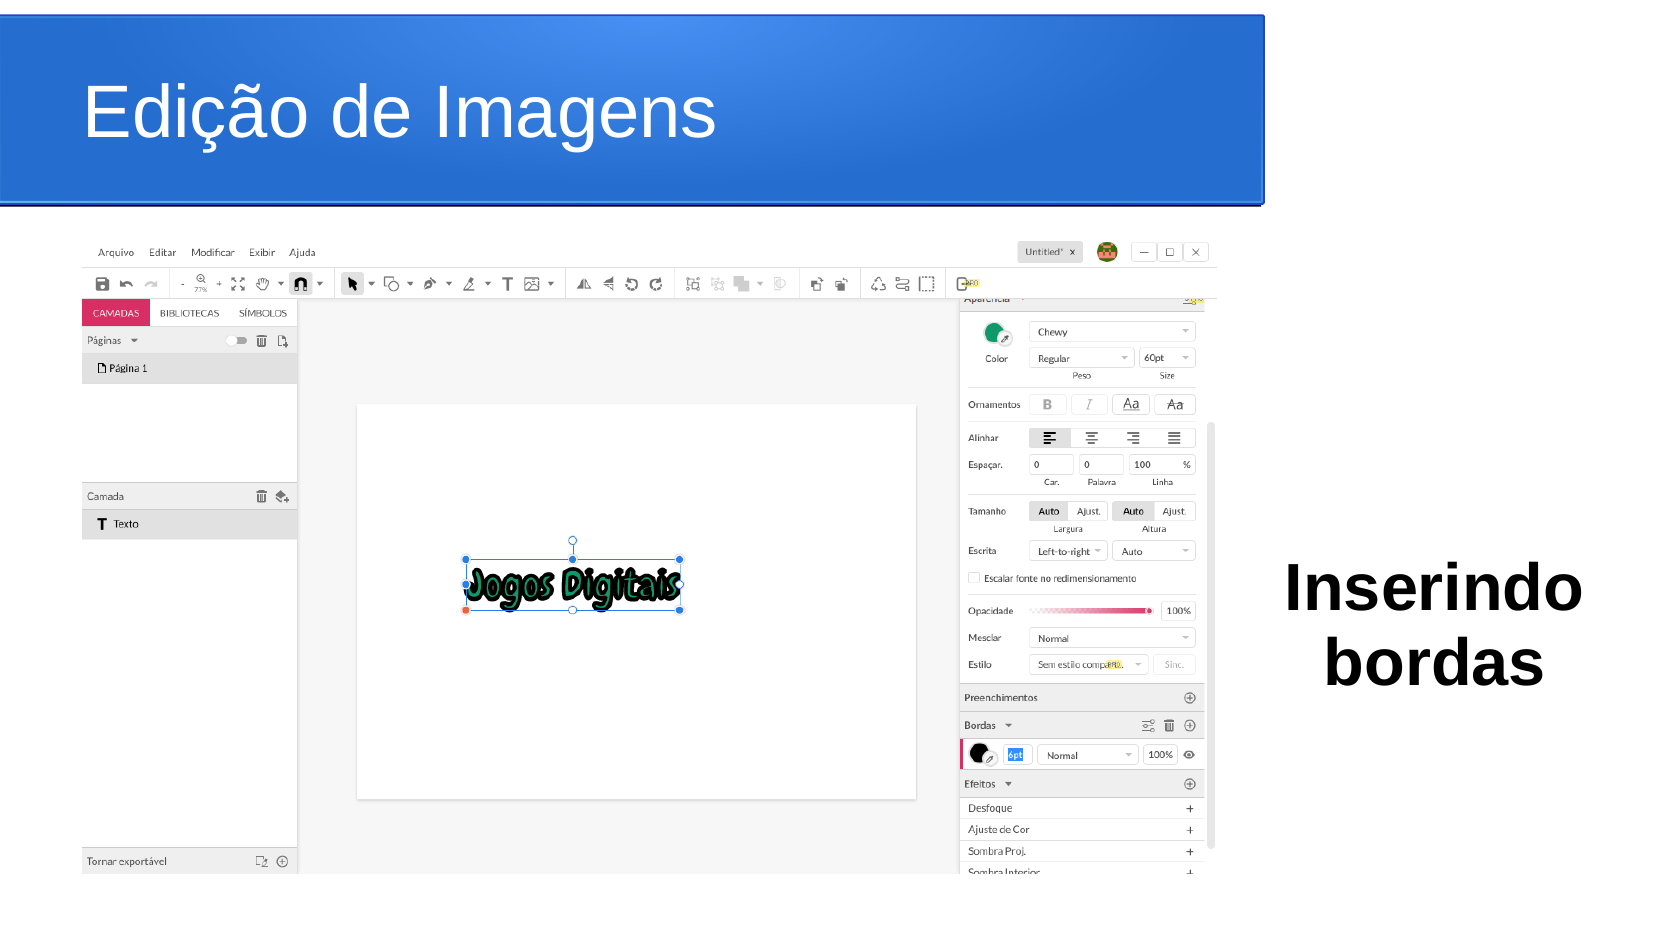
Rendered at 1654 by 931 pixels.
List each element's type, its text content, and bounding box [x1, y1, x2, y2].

picture [82, 236, 1217, 875]
title Edição de Imagens [82, 35, 1235, 189]
subtitle Inserindo bordas [1217, 513, 1654, 737]
